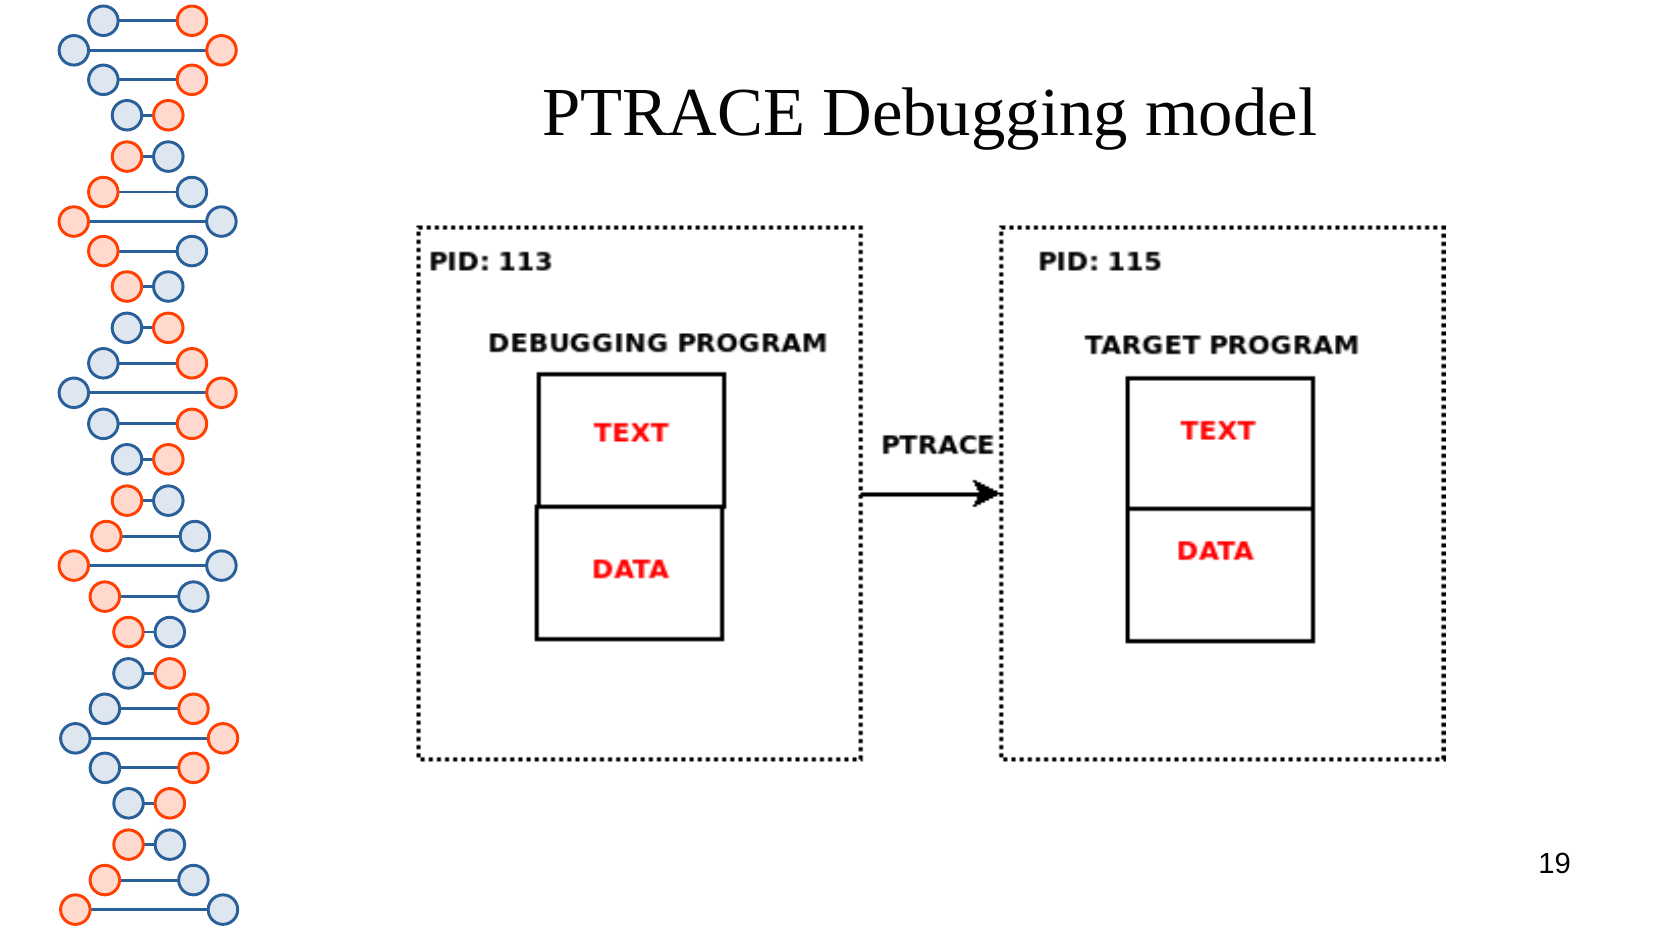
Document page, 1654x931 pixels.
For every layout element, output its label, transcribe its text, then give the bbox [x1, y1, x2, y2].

title PTRACE Debugging model [265, 35, 1595, 189]
picture [415, 224, 1446, 764]
